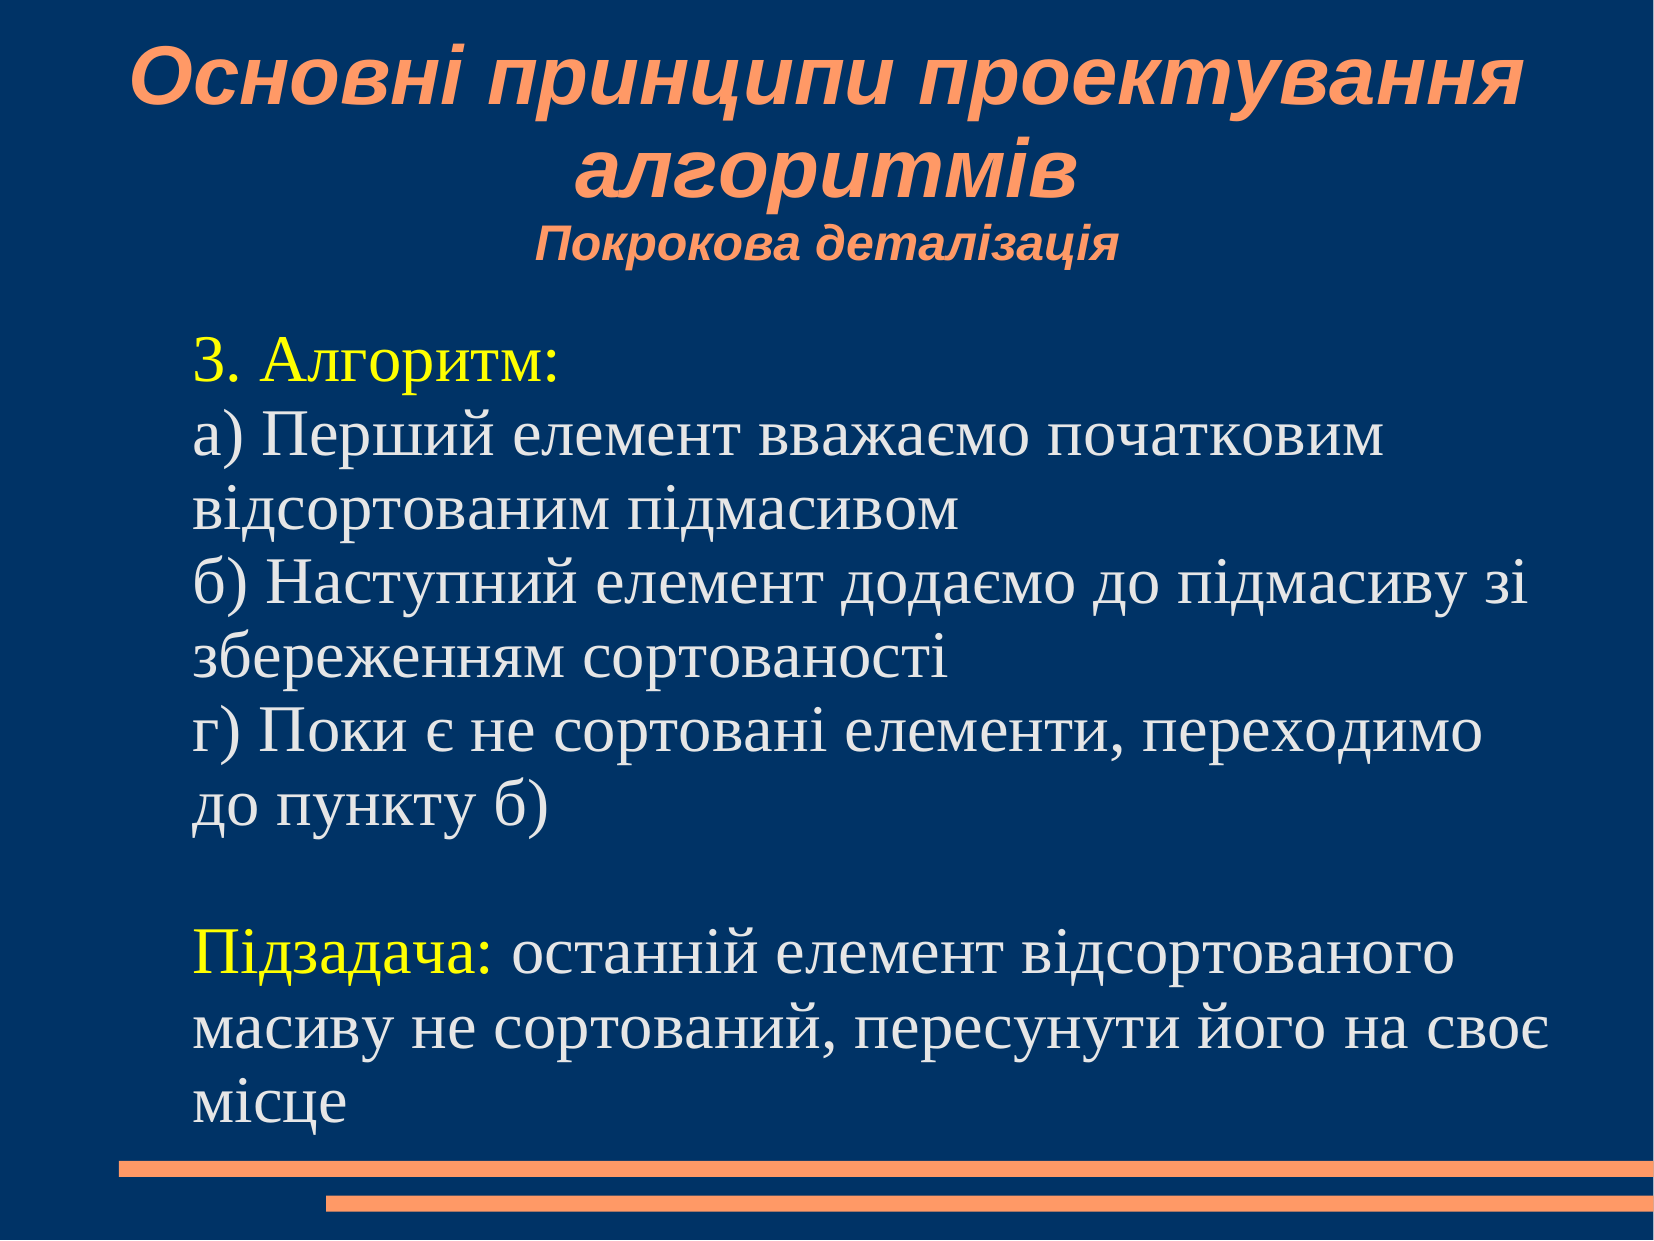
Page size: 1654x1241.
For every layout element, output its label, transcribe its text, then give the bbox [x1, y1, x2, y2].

list 3. Алгоритм: а) Перший елемент вважаємо початковим відсортованим підмасивом б) Наступний елемент додаємо до підмасиву зі збереженням сортованості г) Поки є не сортовані елементи, переходимо до пункту б) Підзадача: останній елемент відсортованого масиву не сортований, пересунути його на своє місце [121, 322, 1561, 1211]
title Основні принципи проектування алгоритмів Покрокова деталізація [121, 28, 1534, 271]
